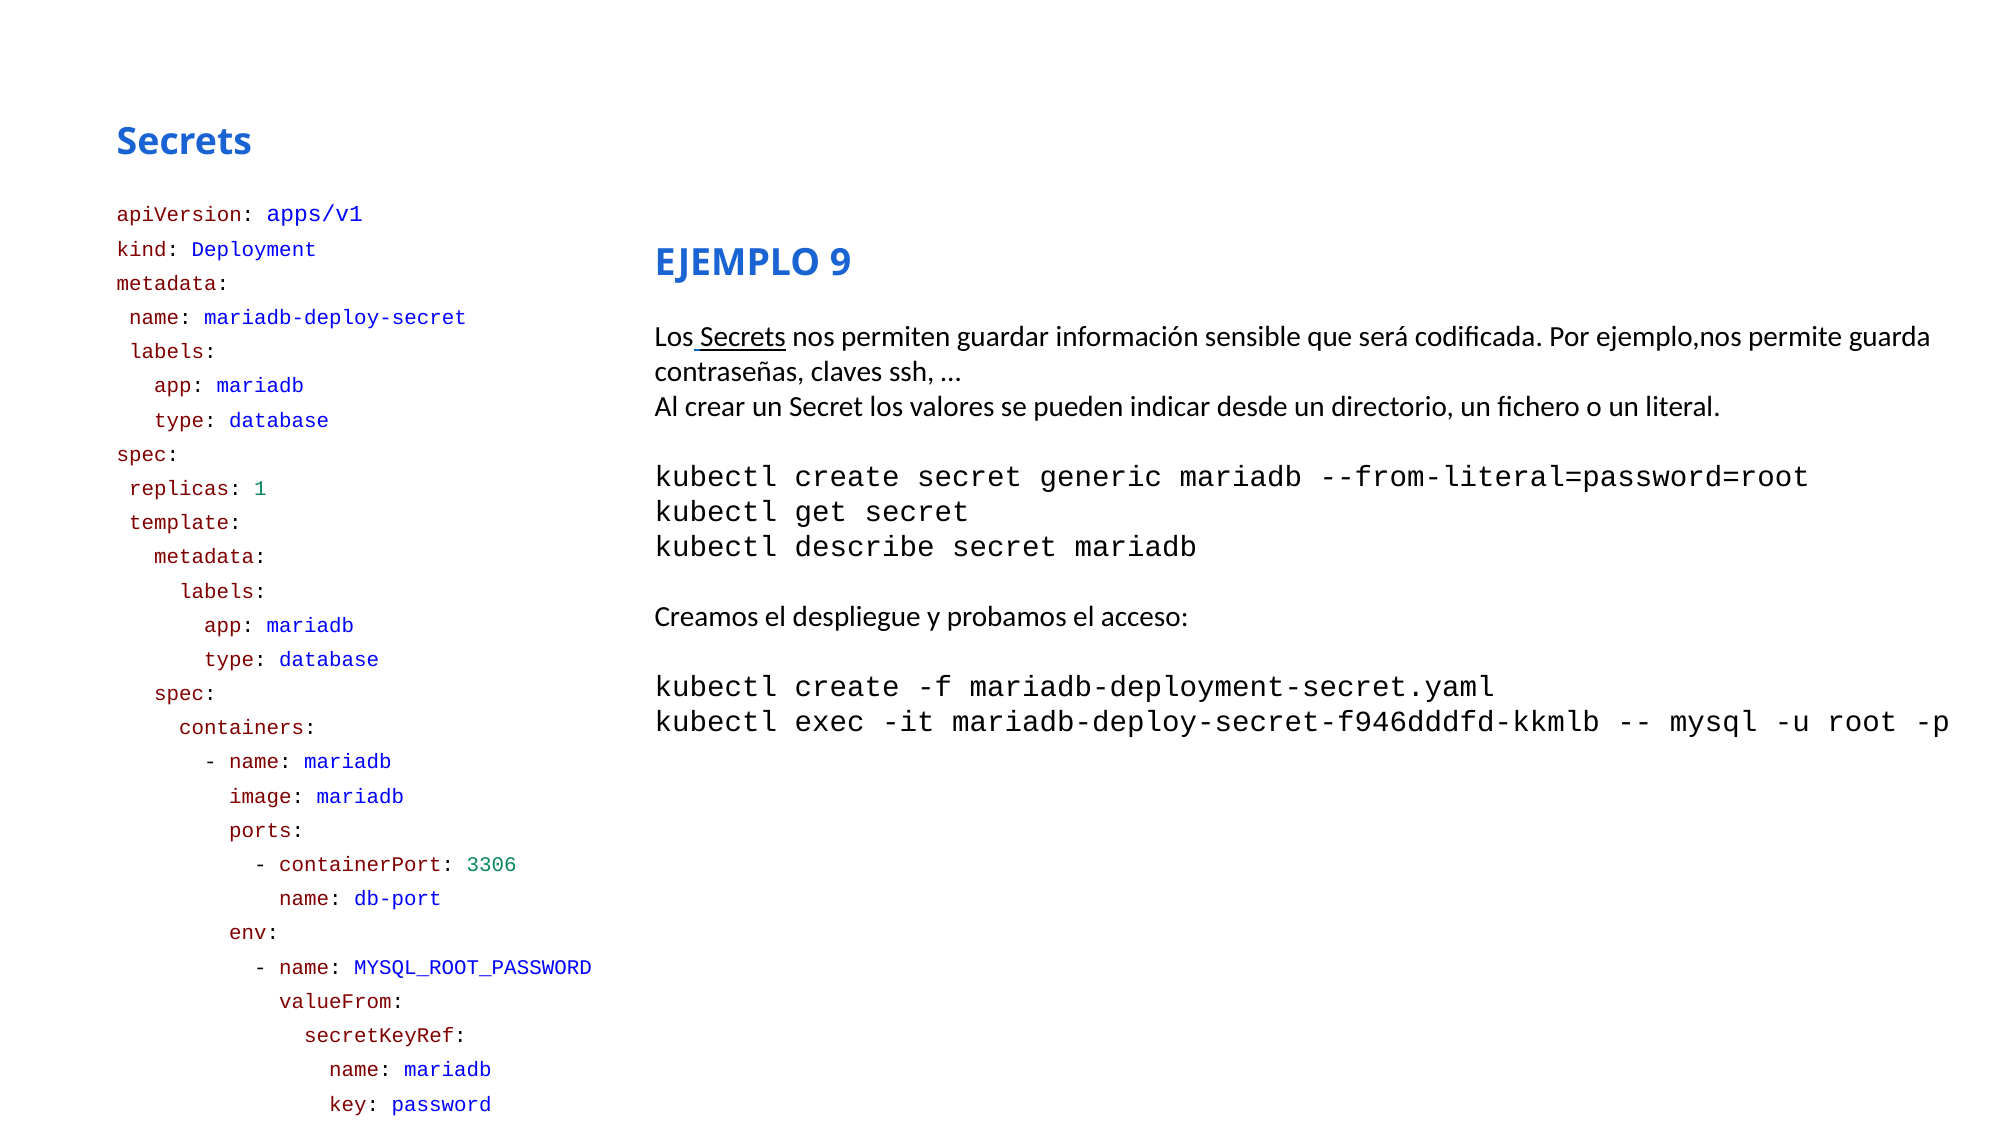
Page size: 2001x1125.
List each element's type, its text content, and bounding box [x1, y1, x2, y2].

text_box apiVersion: apps/v1 kind: Deployment metadata: name: mariadb-deploy-secret labels: app: mariadb type: database spec: replicas: 1 template: metadata: labels: app: mariadb type: database spec: containers: - name: mariadb image: mariadb ports: - containerPort: 3306 name: db-port env: - name: MYSQL_ROOT_PASSWORD valueFrom: secretKeyRef: name: mariadb key: password [101, 180, 1977, 393]
text_box EJEMPLO 9 Los Secrets nos permiten guardar información sensible que será codificada. Por ejemplo,nos permite guarda contraseñas, claves ssh, … Al crear un Secret los valores se pueden indicar desde un directorio, un fichero o un literal. kubectl create secret generic mariadb --from-literal=password=root kubectl get secret kubectl describe secret mariadb Creamos el despliegue y probamos el acceso: kubectl create -f mariadb-deployment-secret.yaml kubectl exec -it mariadb-deploy-secret-f946dddfd-kkmlb -- mysql -u root -p [639, 222, 1977, 968]
text_box Secrets [101, 110, 496, 170]
